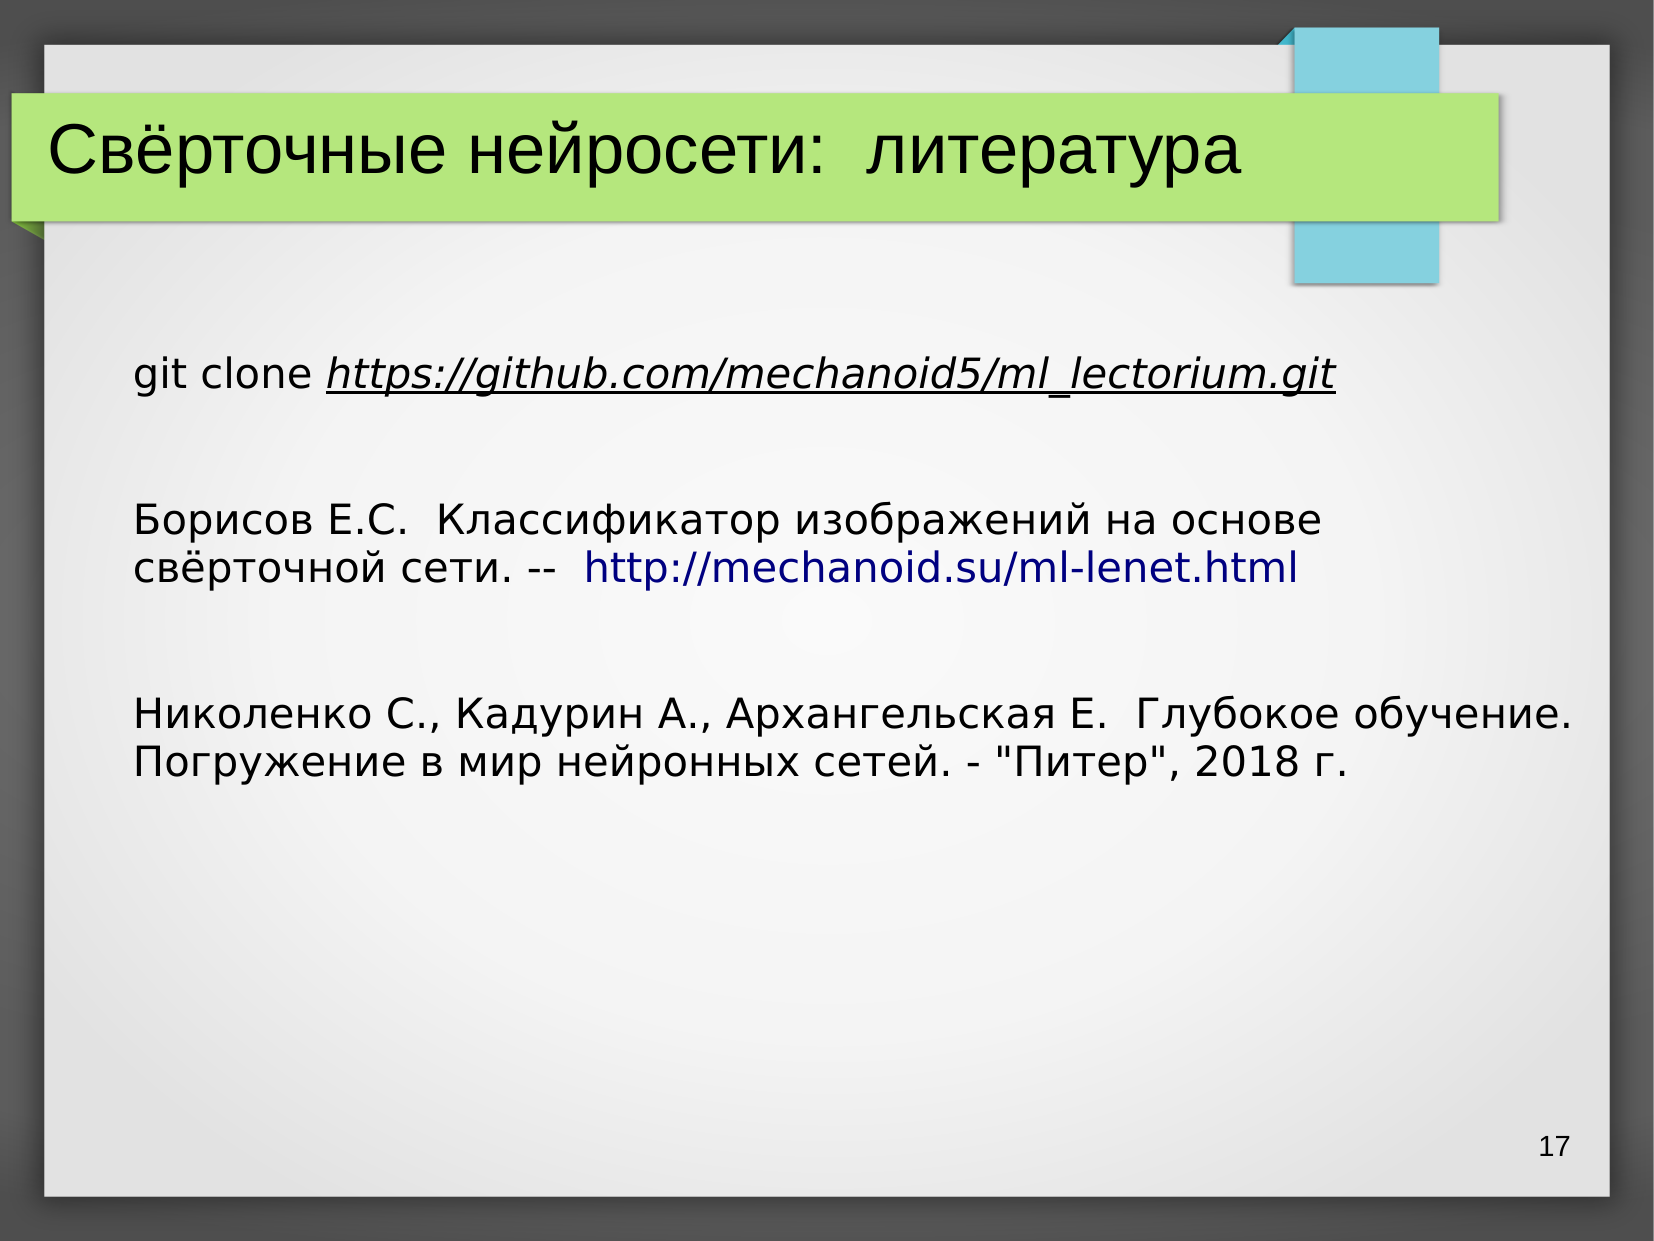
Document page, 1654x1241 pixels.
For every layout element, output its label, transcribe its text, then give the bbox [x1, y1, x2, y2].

text_box git clone https://github.com/mechanoid5/ml_lectorium.git Борисов Е.С. Классификатор изображений на основе свёрточной сети. -- http://mechanoid.su/ml-lenet.html Николенко С., Кадурин А., Архангельская Е. Глубокое обучение. Погружение в мир нейронных сетей. - "Питер", 2018 г. [118, 342, 1595, 1080]
picture [0, 0, 1654, 1241]
title Свёрточные нейросети: литература [47, 96, 1536, 201]
